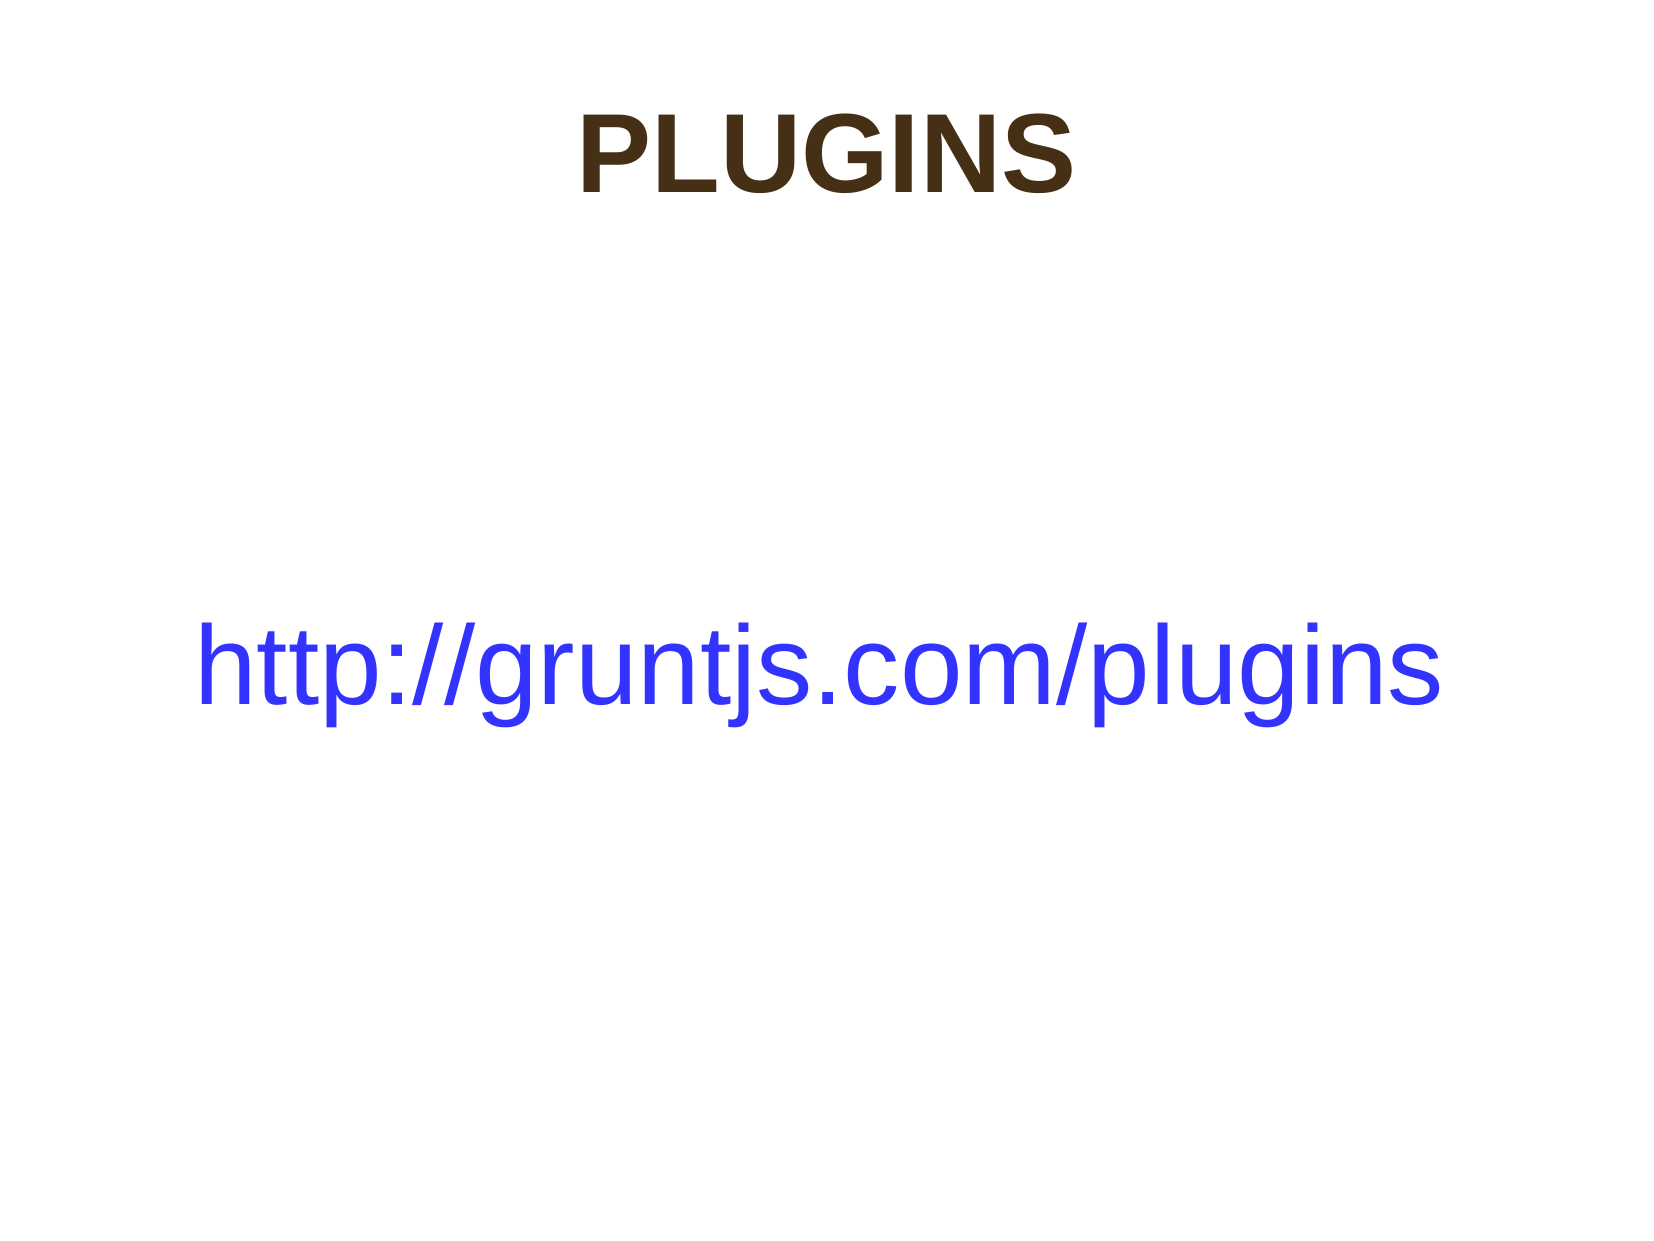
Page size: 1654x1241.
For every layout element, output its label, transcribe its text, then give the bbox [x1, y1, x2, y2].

title PLUGINS [82, 49, 1571, 257]
list http://gruntjs.com/plugins [82, 290, 1486, 1010]
